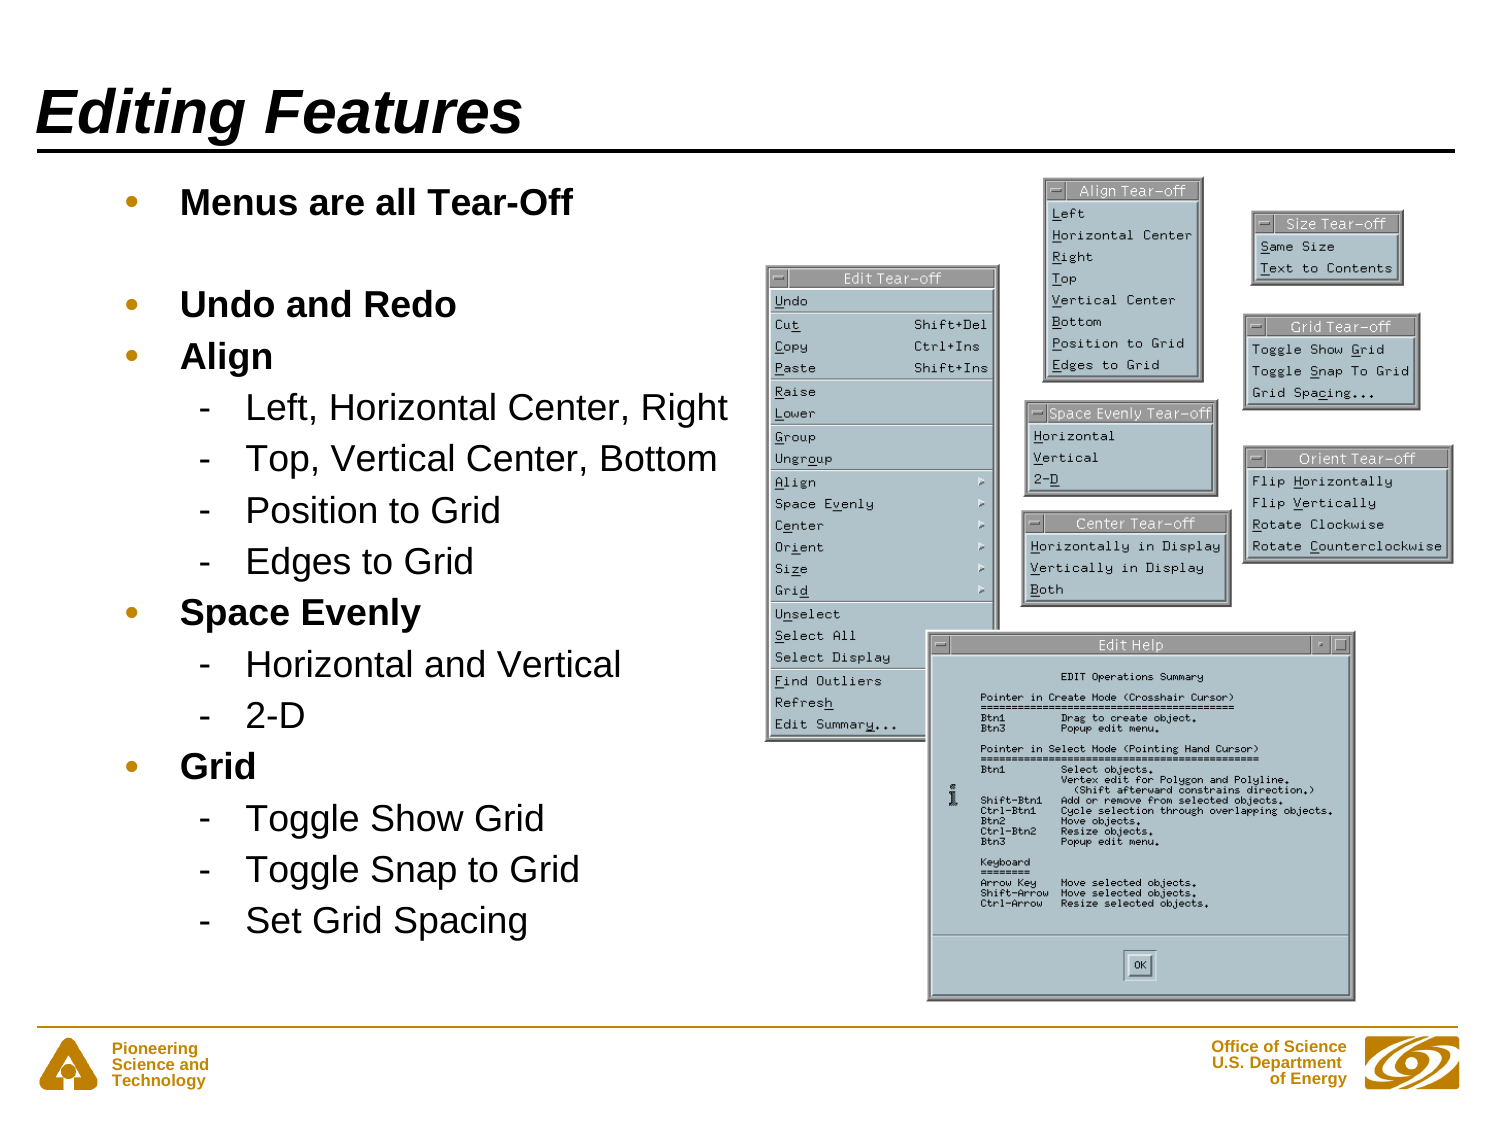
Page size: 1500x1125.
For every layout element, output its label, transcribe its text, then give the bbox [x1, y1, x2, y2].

picture [1362, 1032, 1463, 1093]
picture [35, 1034, 101, 1094]
picture [740, 154, 1470, 1022]
list Menus are all Tear-Off Undo and Redo Align Left, Horizontal Center, Right Top, Vertical Center, Bottom Position to Grid Edges to Grid Space Evenly Horizontal and Vertical 2-D Grid Toggle Show Grid Toggle Snap to Grid Set Grid Spacing [108, 173, 746, 989]
title Editing Features [21, 75, 1459, 154]
